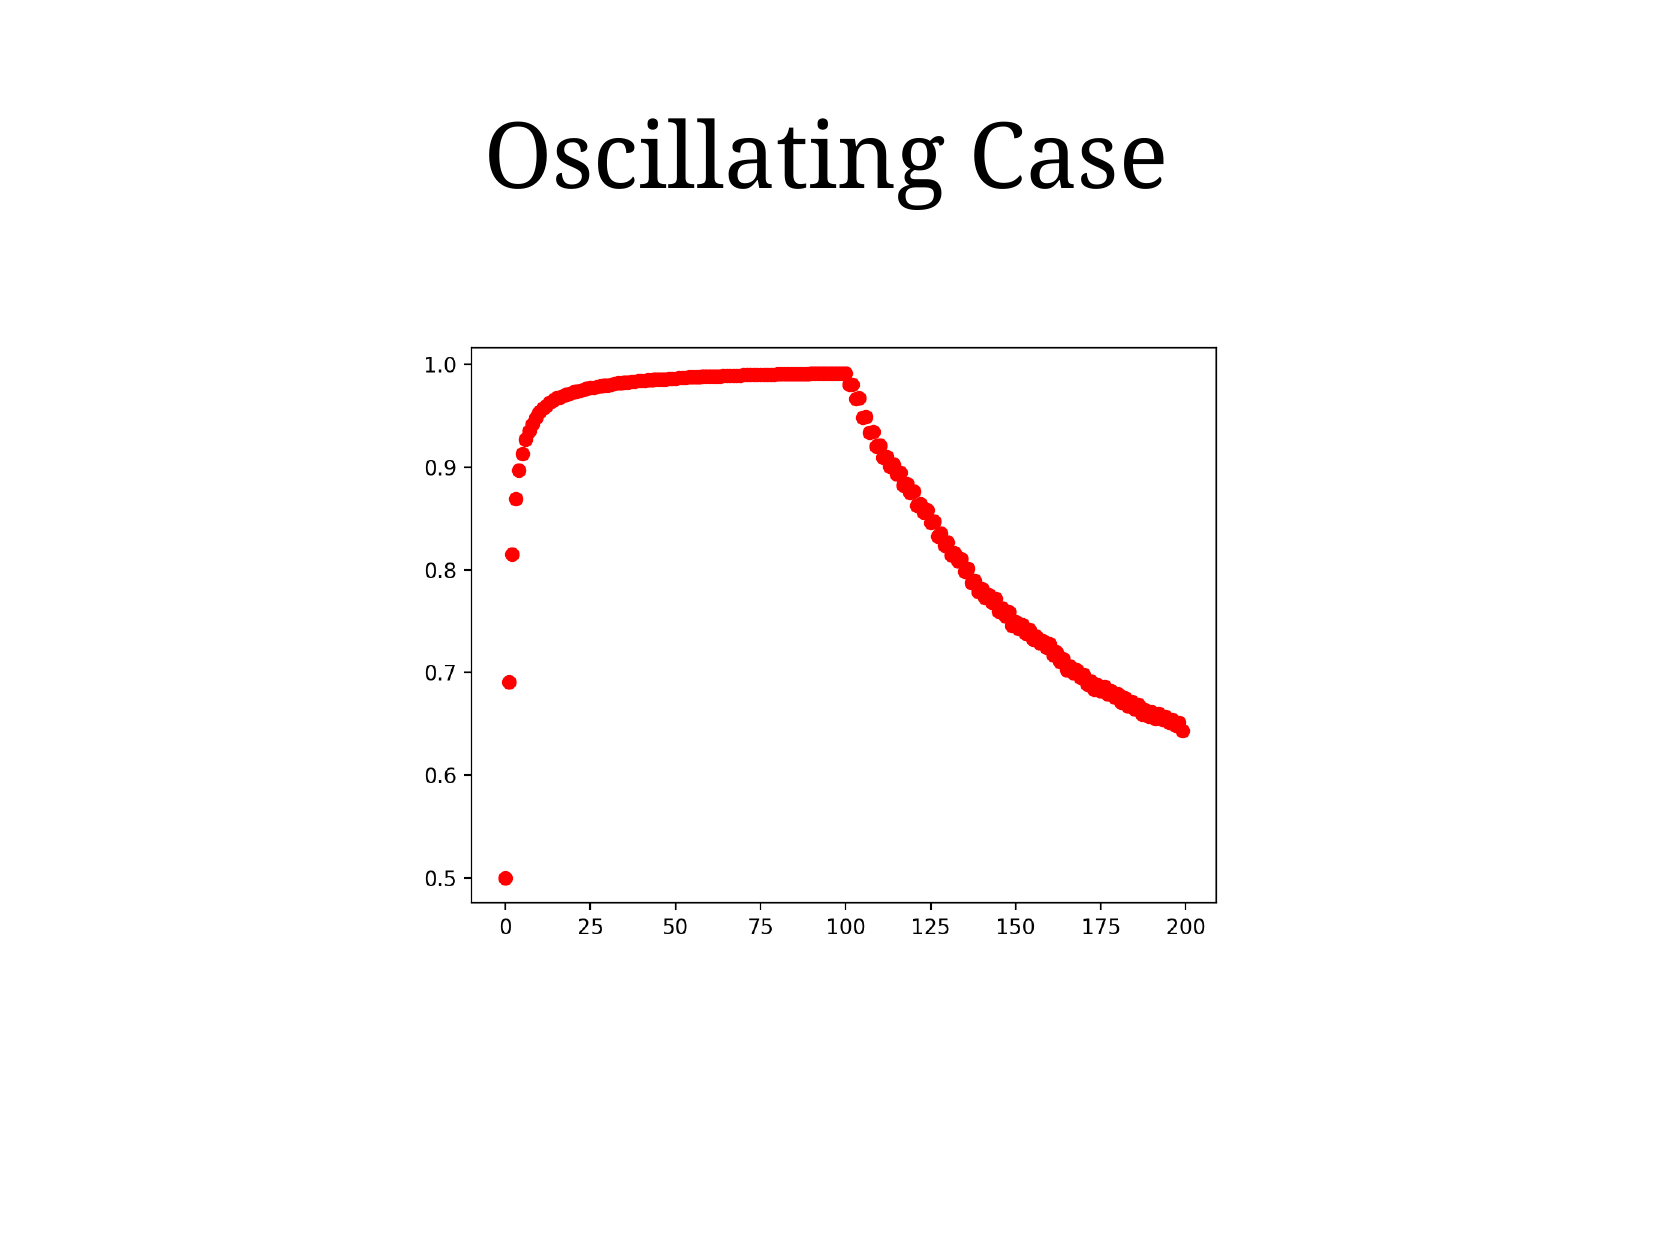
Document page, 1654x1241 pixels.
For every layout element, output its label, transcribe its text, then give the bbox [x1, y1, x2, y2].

title Oscillating Case [82, 49, 1571, 257]
picture [351, 261, 1312, 982]
